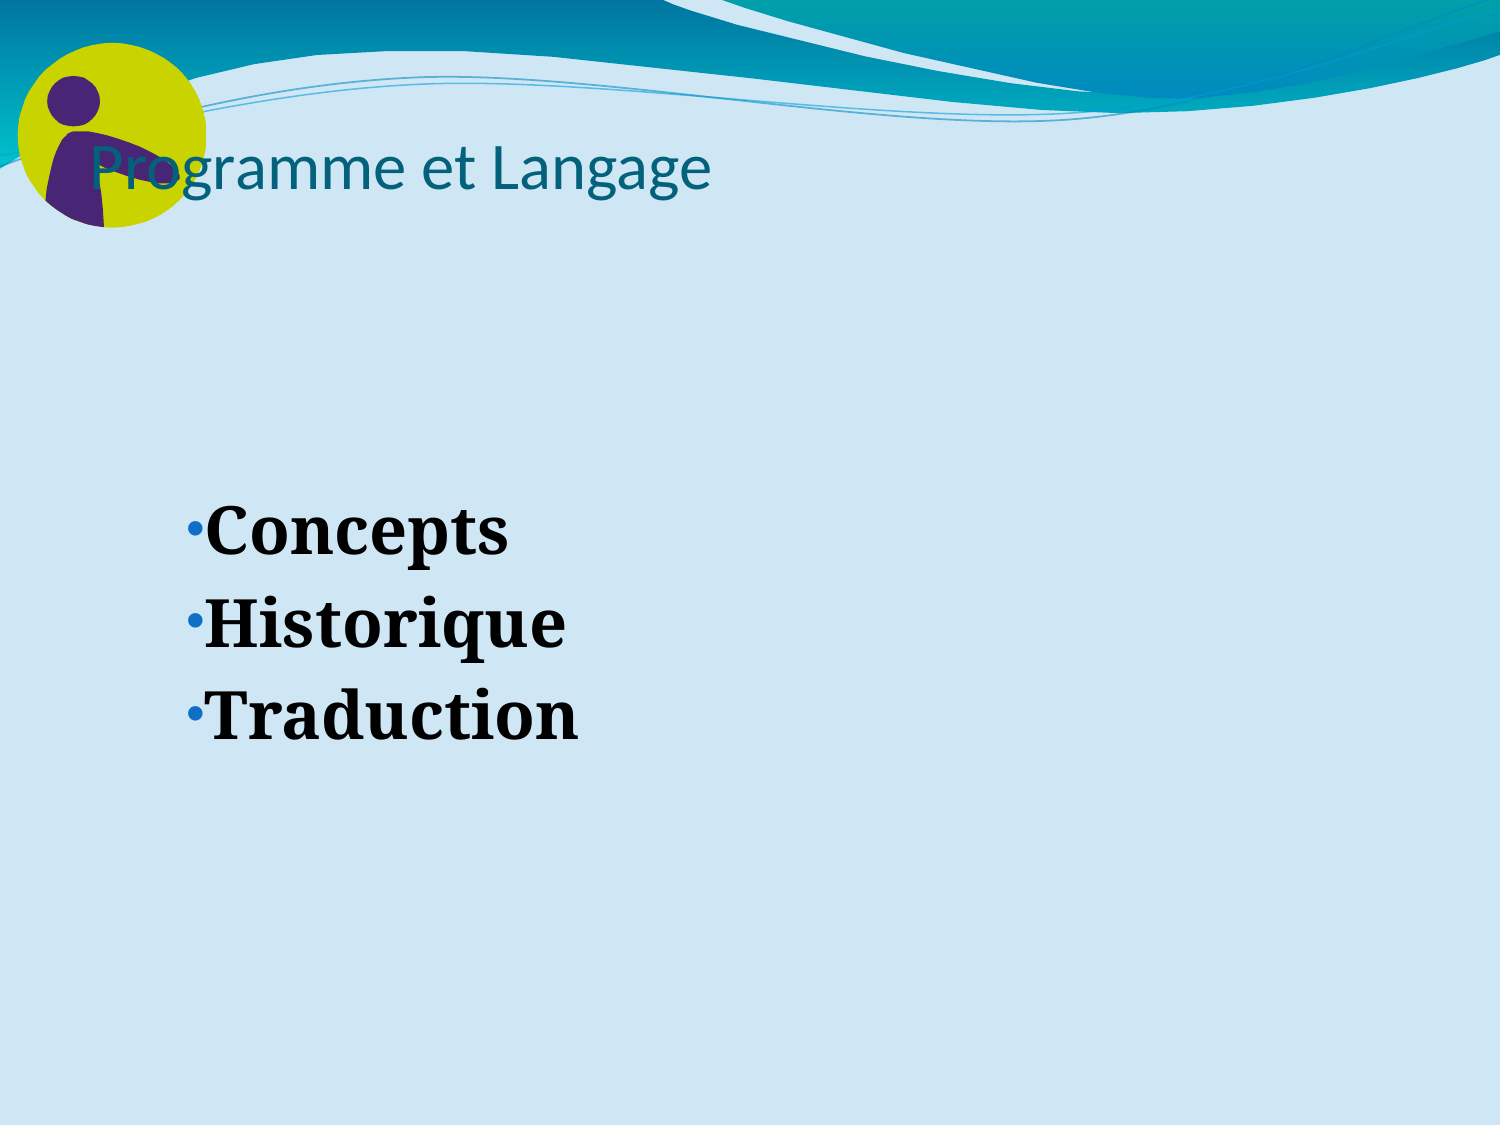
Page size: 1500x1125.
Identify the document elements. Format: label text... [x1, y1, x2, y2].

text_box Concepts Historique Traduction [171, 480, 1500, 762]
title Programme et Langage [75, 115, 1425, 303]
